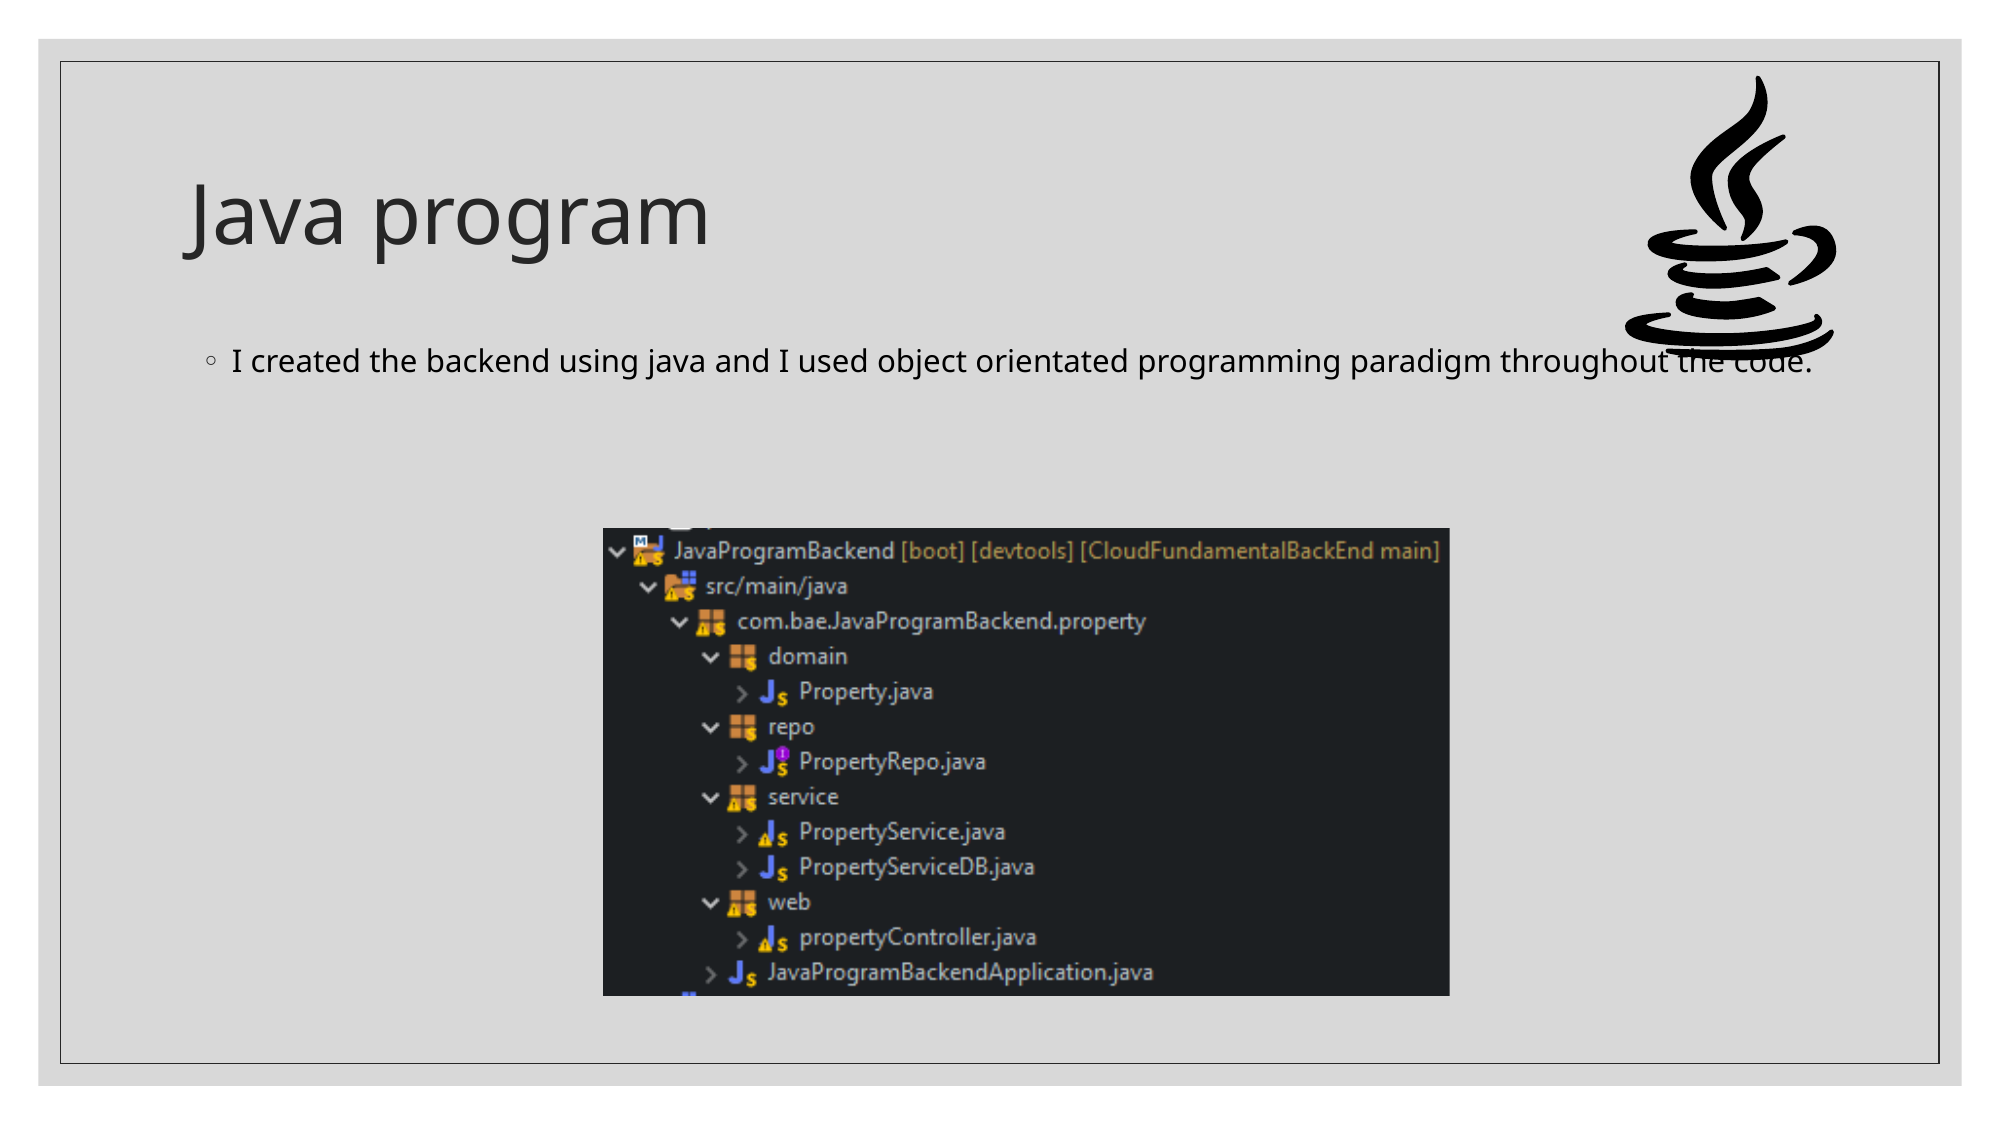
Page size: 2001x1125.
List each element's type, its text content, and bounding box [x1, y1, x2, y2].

title Java program [174, 105, 1587, 331]
list I created the backend using java and I used object orientated programming paradigm throughout the code. [186, 330, 1837, 841]
picture [1587, 75, 1874, 361]
picture [603, 528, 1450, 996]
